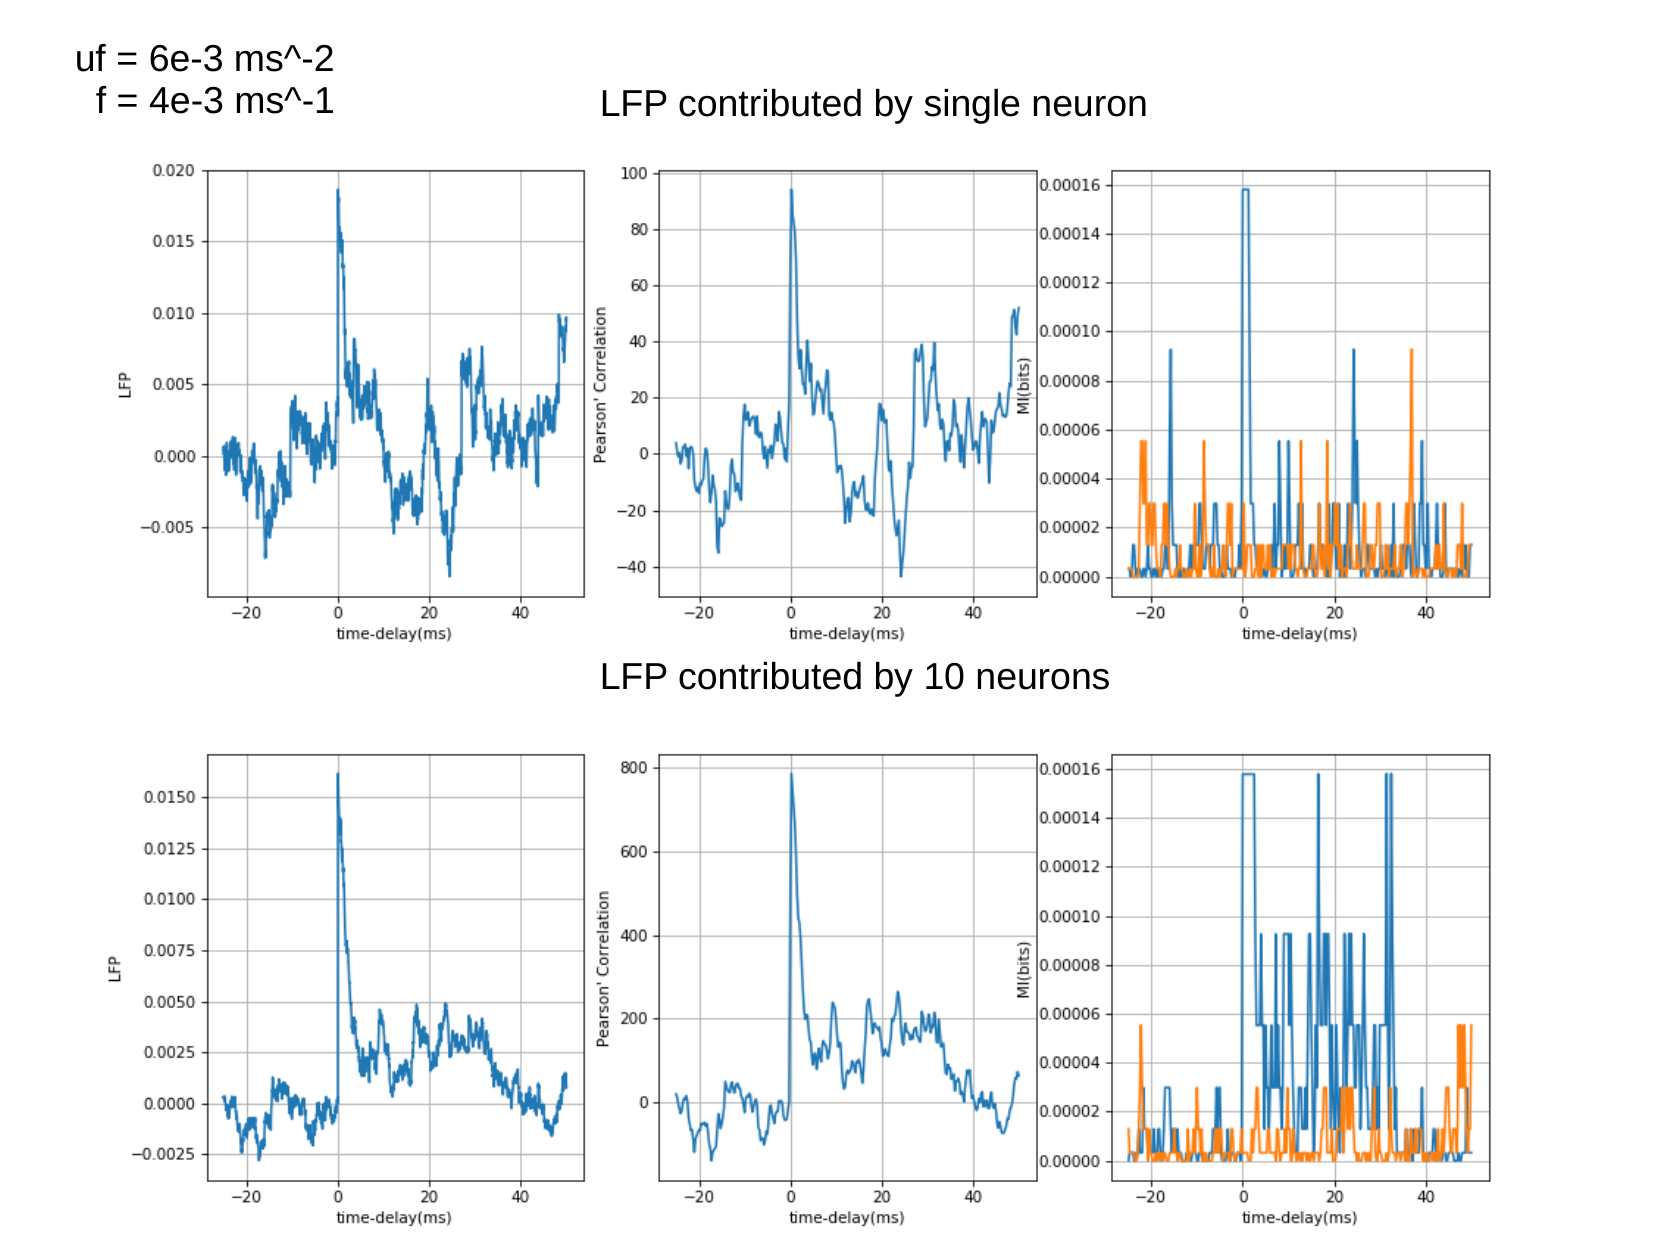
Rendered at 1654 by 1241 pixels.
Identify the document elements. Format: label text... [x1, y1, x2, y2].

text_box uf = 6e-3 ms^-2 f = 4e-3 ms^-1 [60, 30, 351, 129]
text_box LFP contributed by single neuron [585, 75, 1163, 132]
picture [0, 104, 1654, 657]
text_box LFP contributed by 10 neurons [585, 648, 1126, 706]
picture [0, 688, 1654, 1241]
